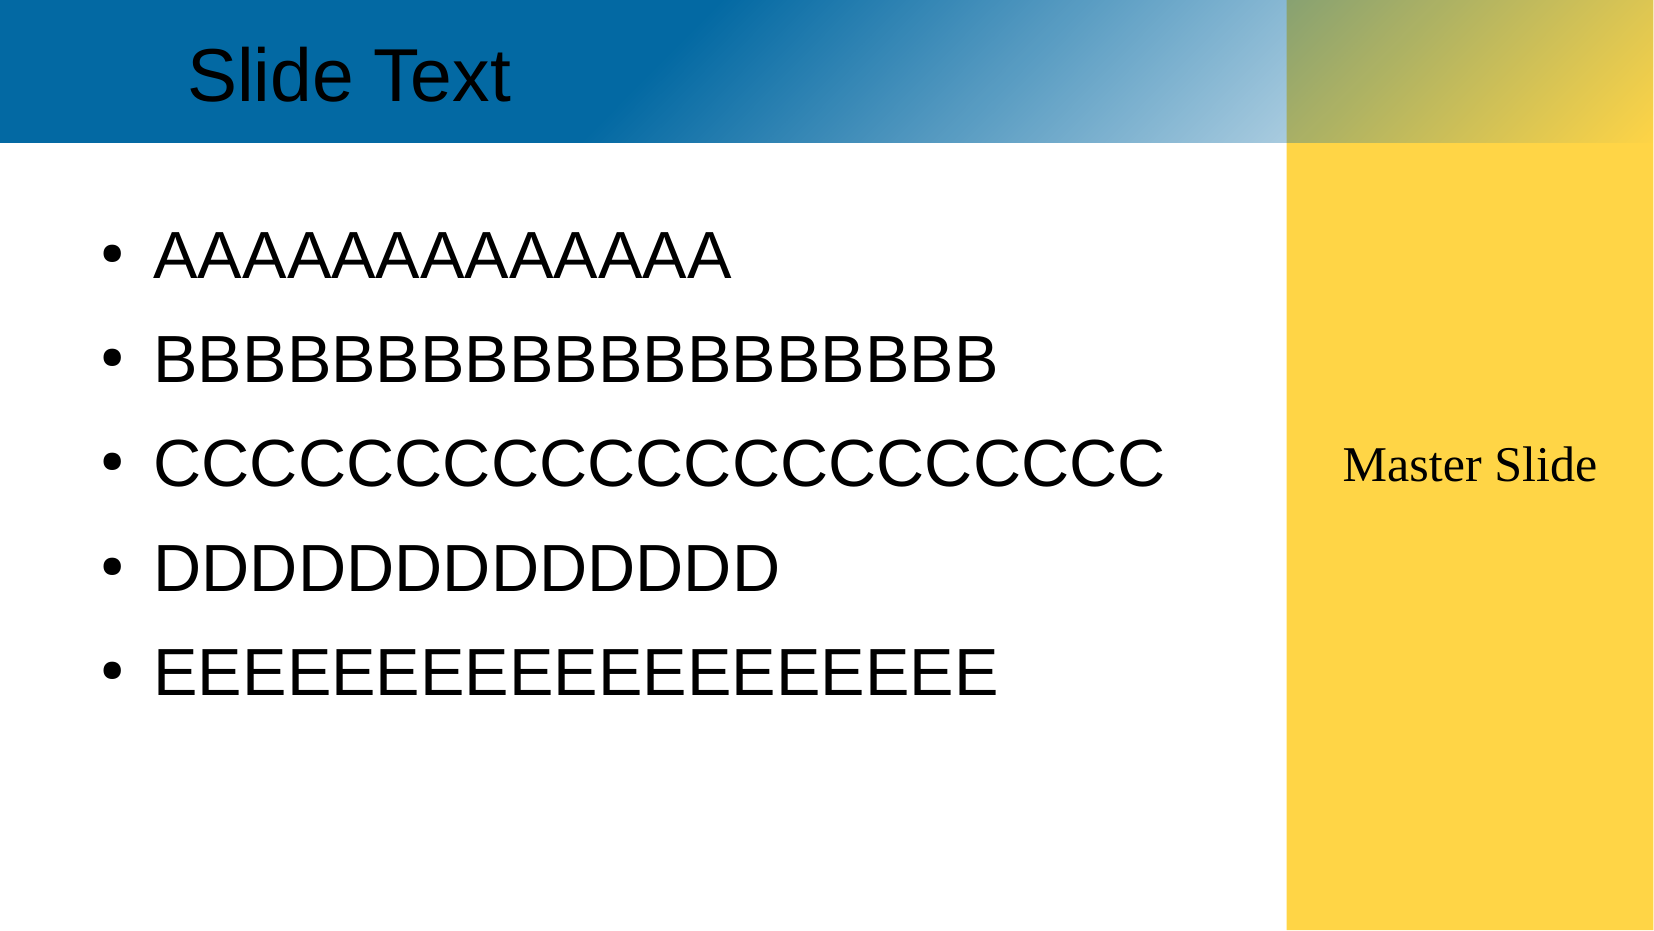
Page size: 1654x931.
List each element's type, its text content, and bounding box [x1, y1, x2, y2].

text_box Slide Text [112, 25, 586, 125]
text_box [0, 0, 1654, 143]
list AAAAAAAAAAAAA BBBBBBBBBBBBBBBBBBB CCCCCCCCCCCCCCCCCCCCC DDDDDDDDDDDDD EEEEEEEEEEEEEEEEEEE [82, 217, 1571, 758]
